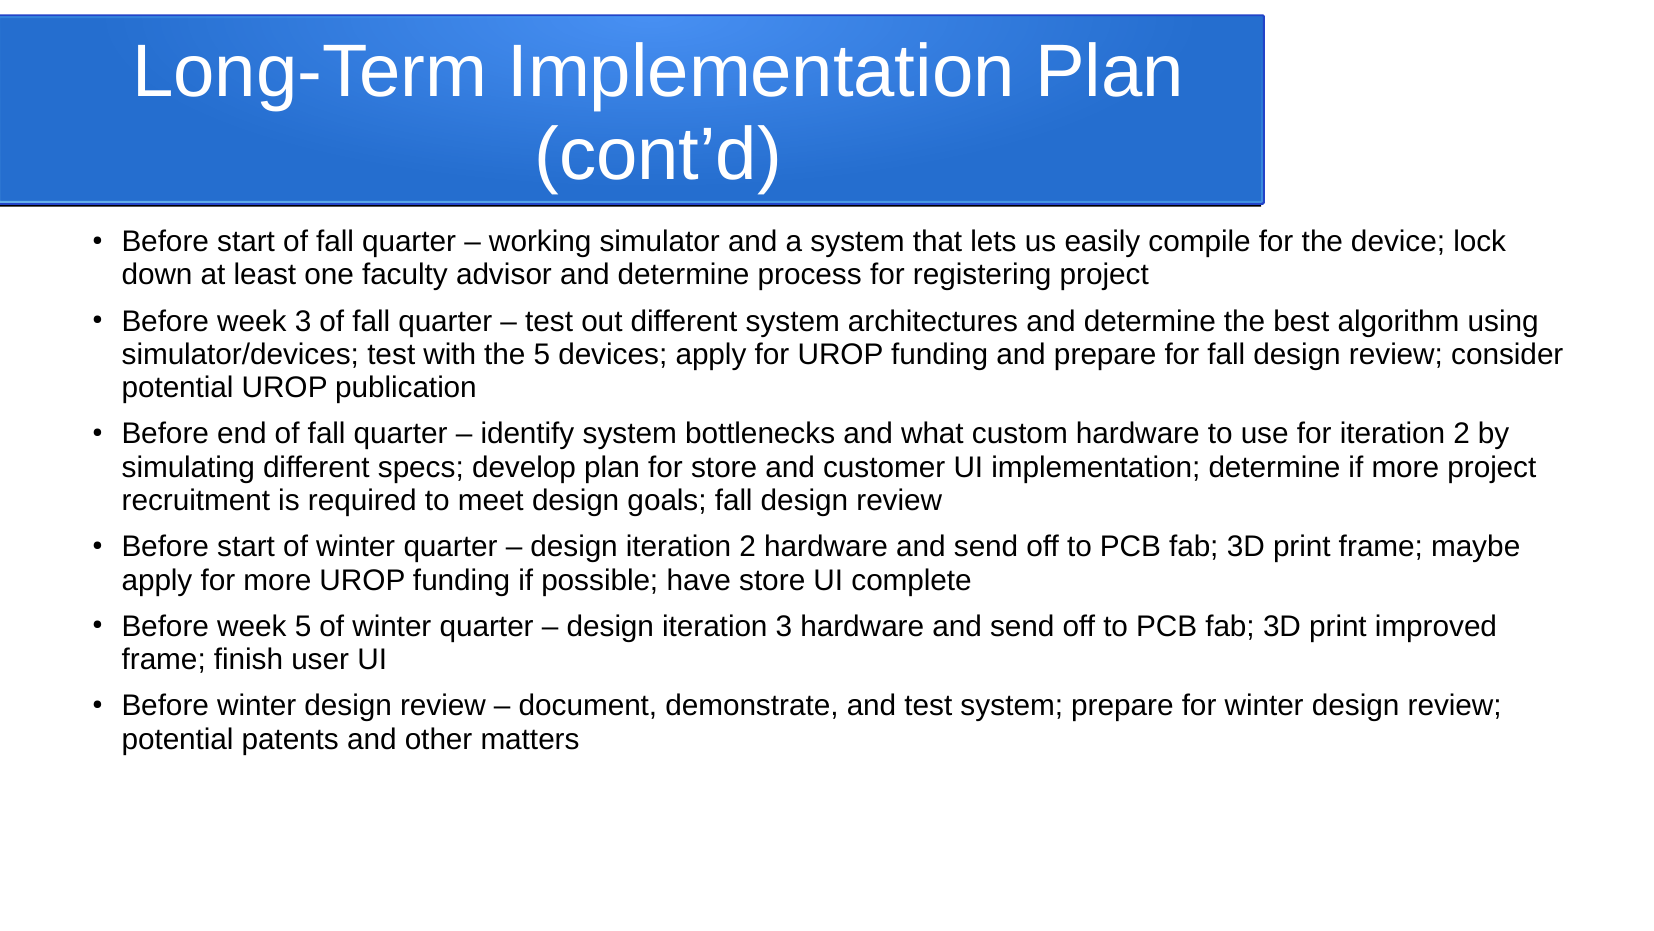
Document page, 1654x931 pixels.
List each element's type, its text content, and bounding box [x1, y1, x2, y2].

title Long-Term Implementation Plan (cont’d) [82, 29, 1235, 196]
list Before start of fall quarter – working simulator and a system that lets us easily compile for the device; lock down at least one faculty advisor and determine process for registering project Before week 3 of fall quarter – test out different system architectures and determine the best algorithm using simulator/devices; test with the 5 devices; apply for UROP funding and prepare for fall design review; consider potential UROP publication Before end of fall quarter – identify system bottlenecks and what custom hardware to use for iteration 2 by simulating different specs; develop plan for store and customer UI implementation; determine if more project recruitment is required to meet design goals; fall design review Before start of winter quarter – design iteration 2 hardware and send off to PCB fab; 3D print frame; maybe apply for more UROP funding if possible; have store UI complete Before week 5 of winter quarter – design iteration 3 hardware and send off to PCB fab; 3D print improved frame; finish user UI Before winter design review – document, demonstrate, and test system; prepare for winter design review; potential patents and other matters [82, 224, 1571, 764]
